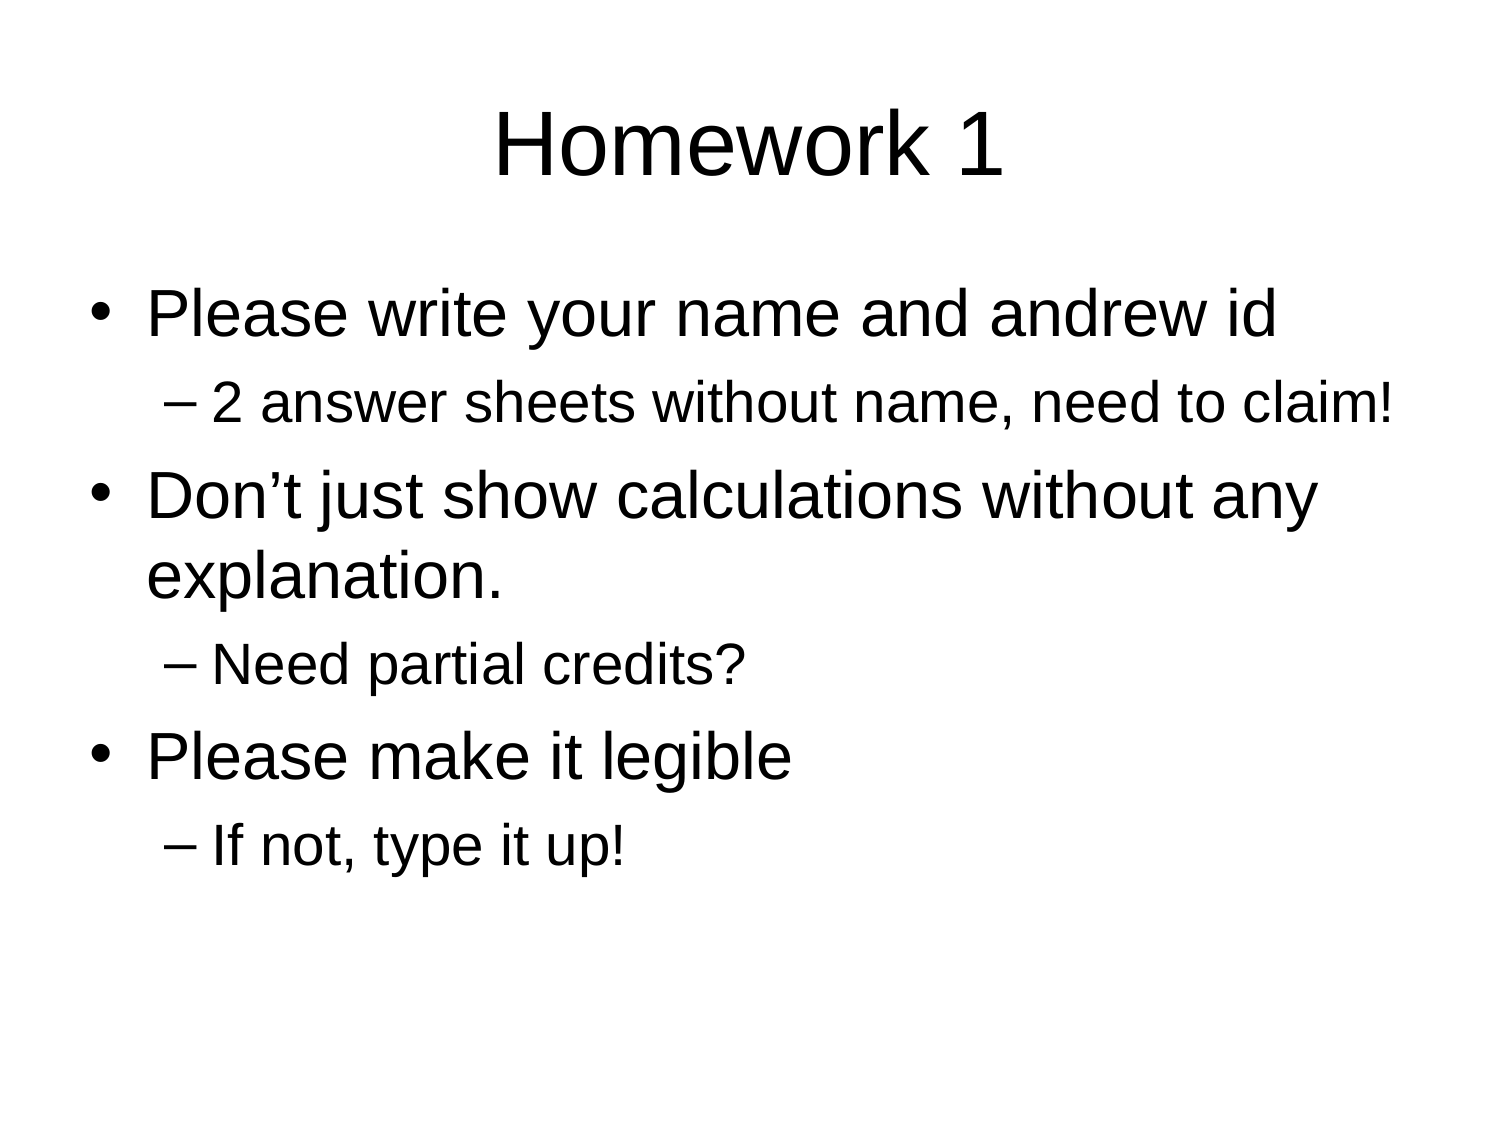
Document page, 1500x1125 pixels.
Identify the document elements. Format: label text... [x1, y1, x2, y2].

title Homework 1 [75, 45, 1426, 233]
list Please write your name and andrew id 2 answer sheets without name, need to claim! Don’t just show calculations without any explanation. Need partial credits? Please make it legible If not, type it up! [75, 262, 1426, 1005]
